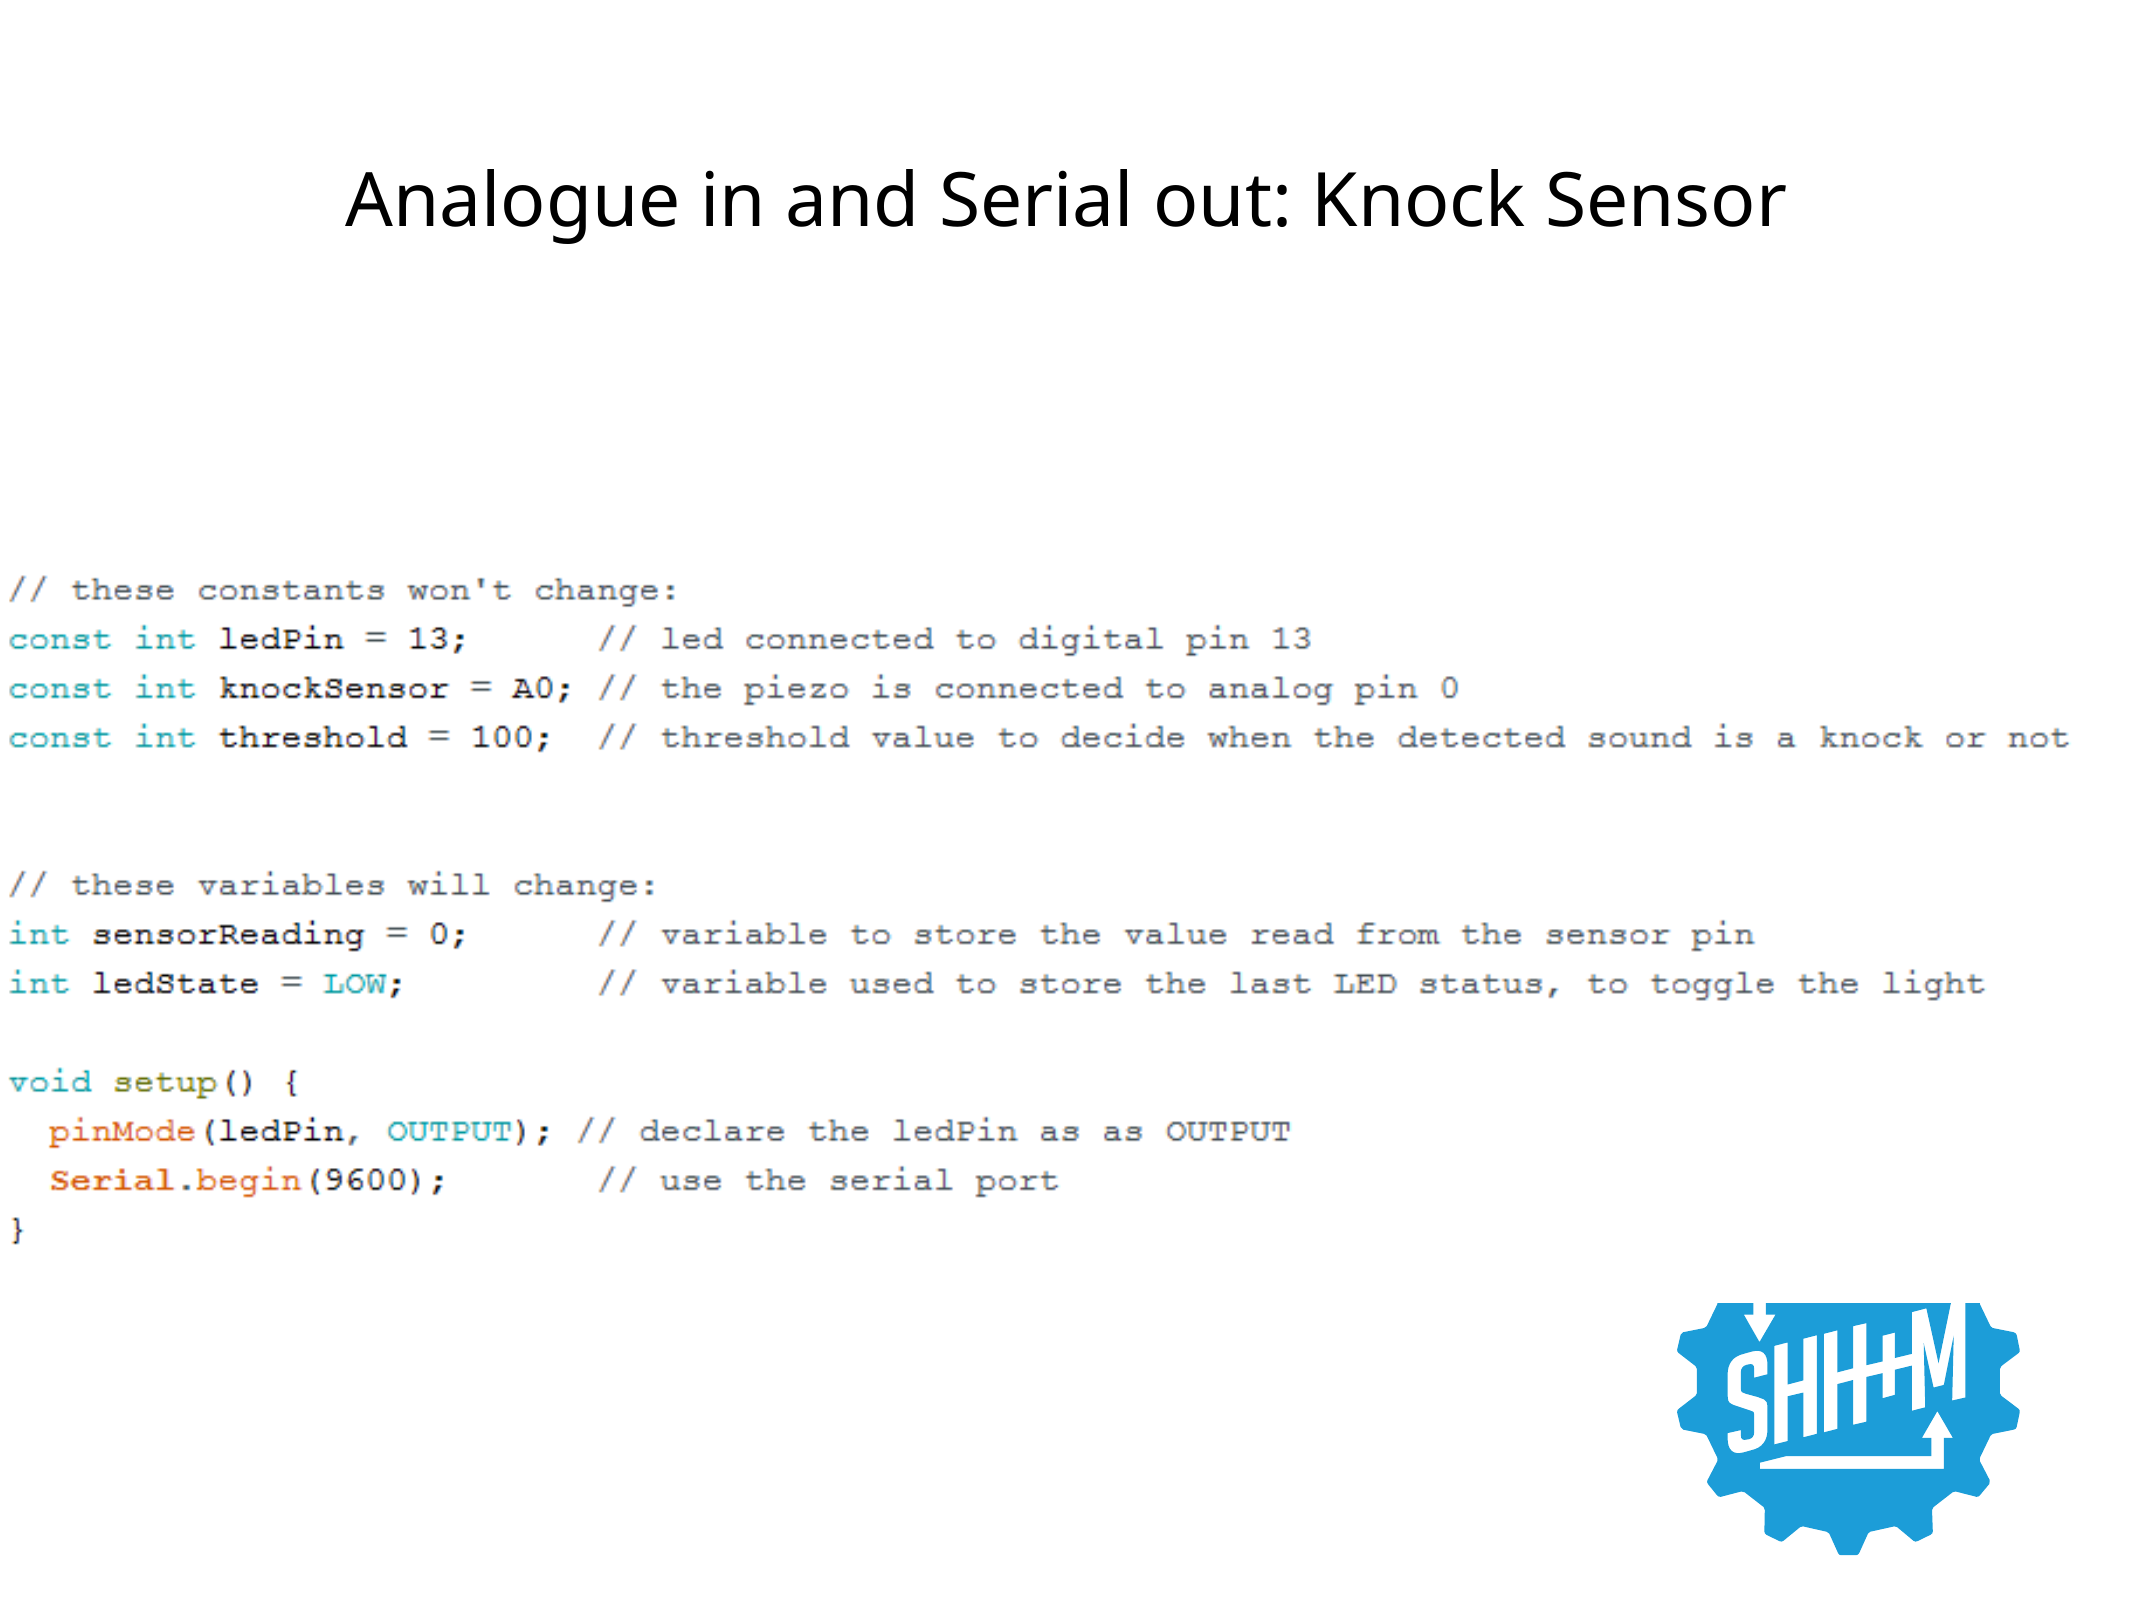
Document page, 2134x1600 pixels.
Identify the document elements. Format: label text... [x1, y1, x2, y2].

picture [8, 572, 2090, 1556]
title Analogue in and Serial out: Knock Sensor [106, 63, 2027, 331]
